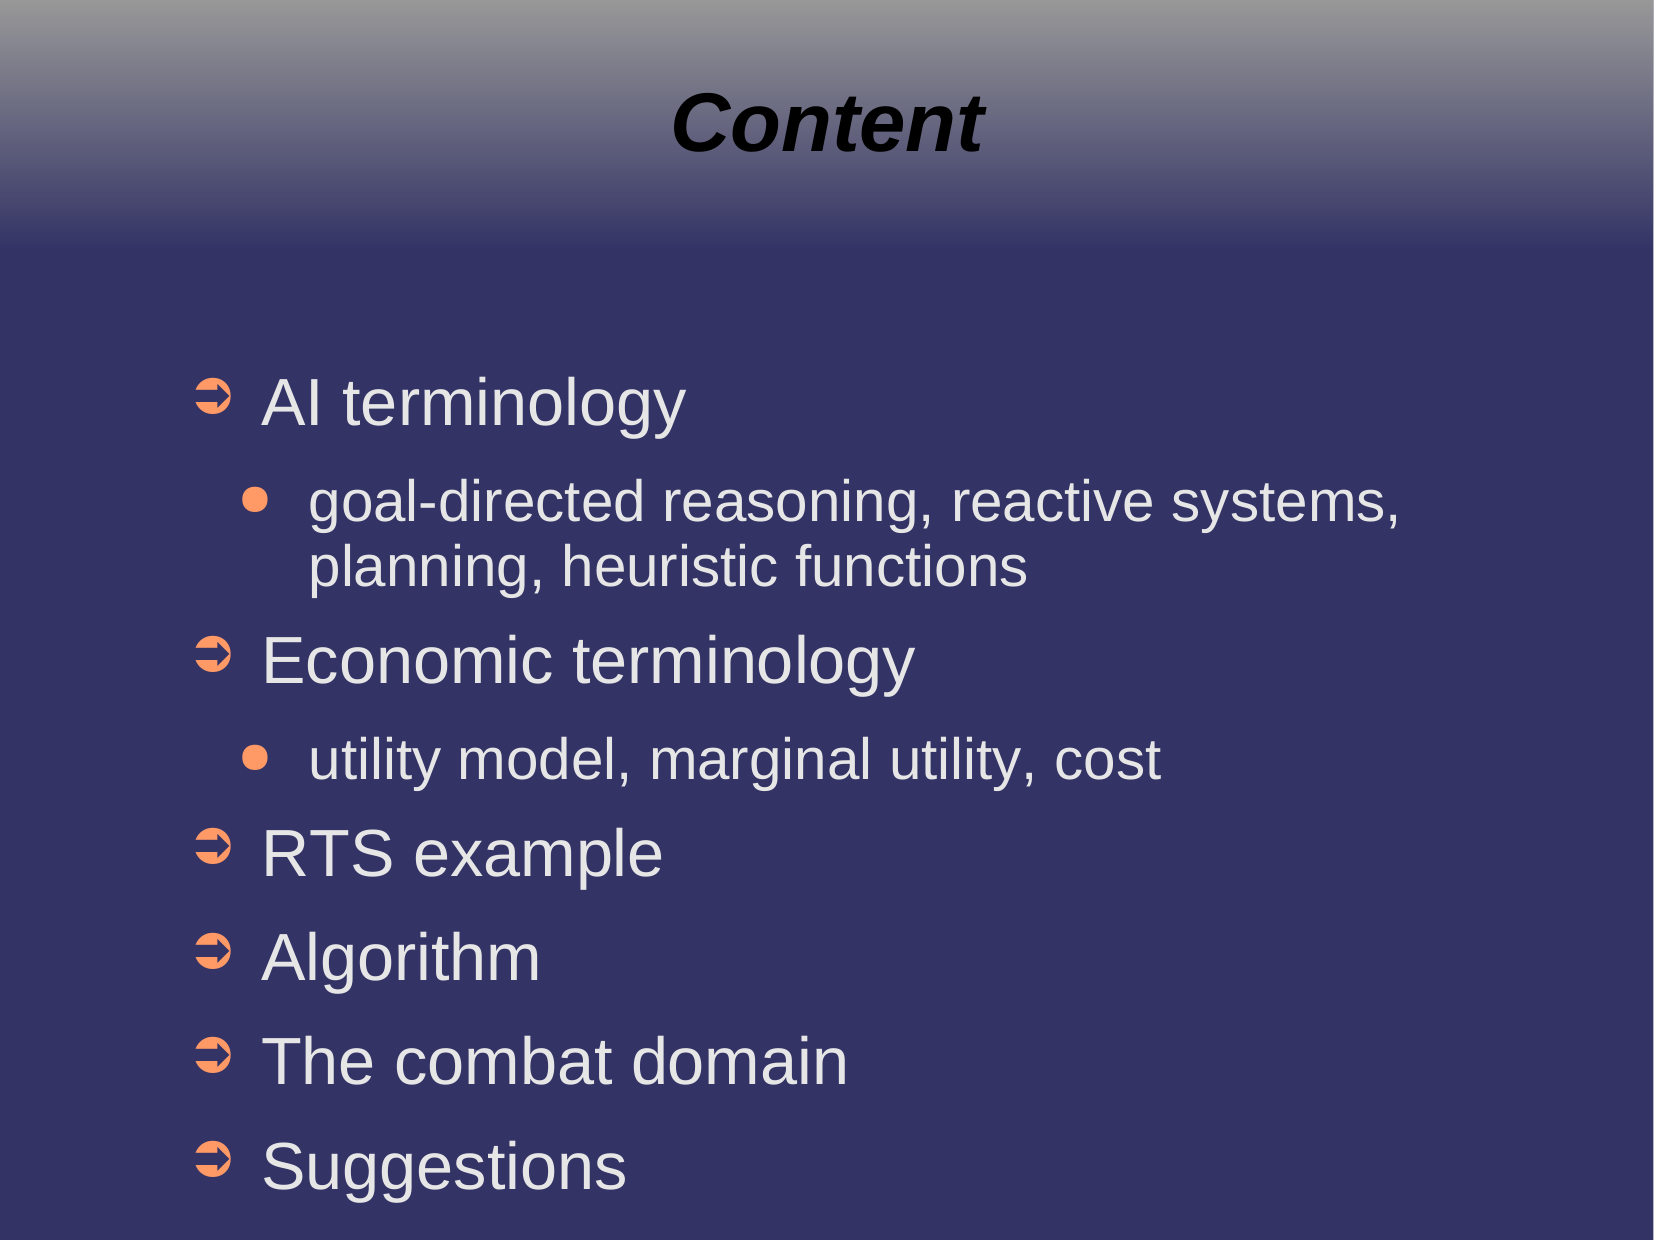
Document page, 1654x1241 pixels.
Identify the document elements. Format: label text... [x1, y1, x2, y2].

title Content [121, 19, 1534, 227]
list AI terminology goal-directed reasoning, reactive systems, planning, heuristic functions Economic terminology utility model, marginal utility, cost RTS example Algorithm The combat domain Suggestions [178, 364, 1570, 1203]
